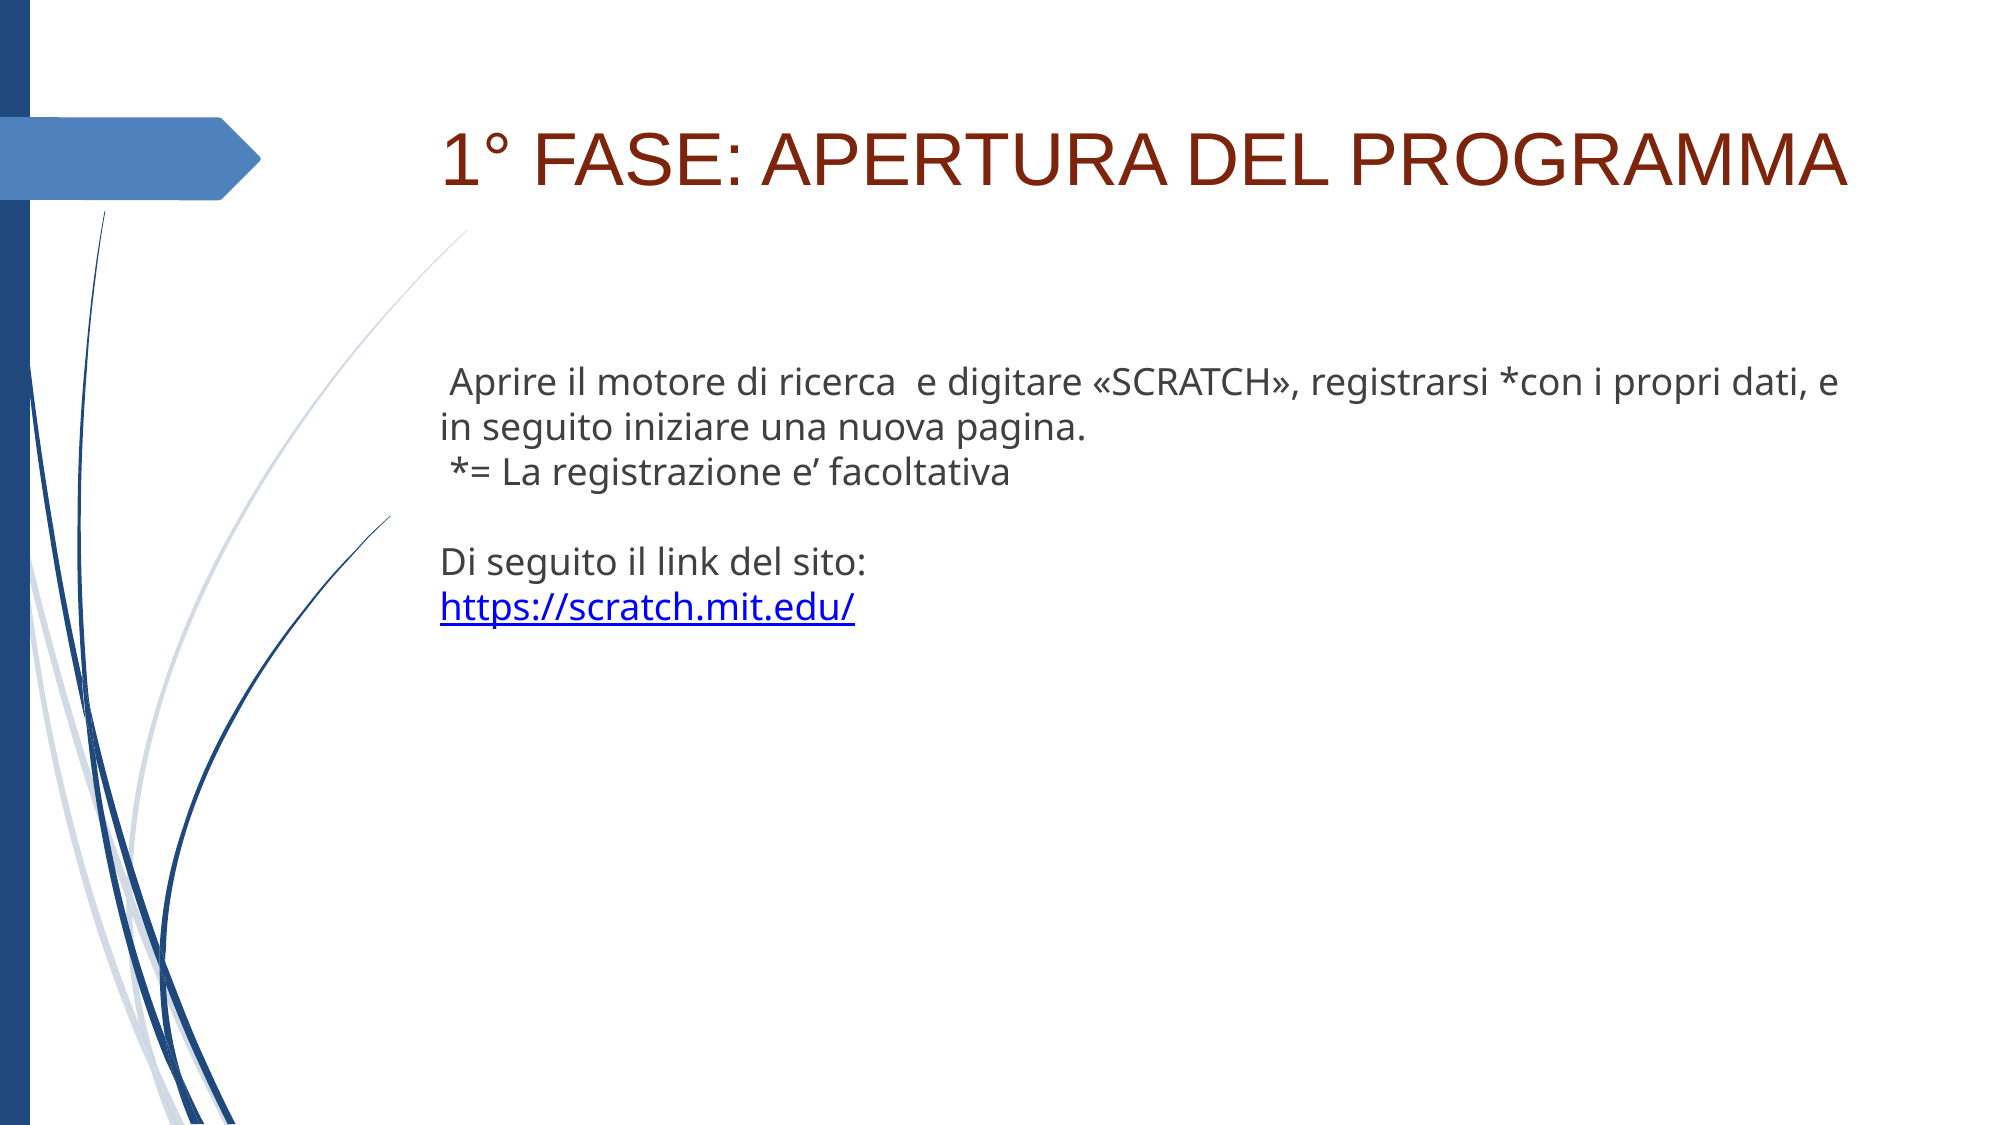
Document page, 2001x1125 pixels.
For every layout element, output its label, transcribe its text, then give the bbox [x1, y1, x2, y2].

text_box 1° FASE: APERTURA DEL PROGRAMMA [425, 102, 1888, 313]
text_box Aprire il motore di ricerca e digitare «SCRATCH», registrarsi *con i propri dati, e in seguito iniziare una nuova pagina. *= La registrazione e’ facoltativa Di seguito il link del sito: https://scratch.mit.edu/ [424, 349, 1888, 970]
